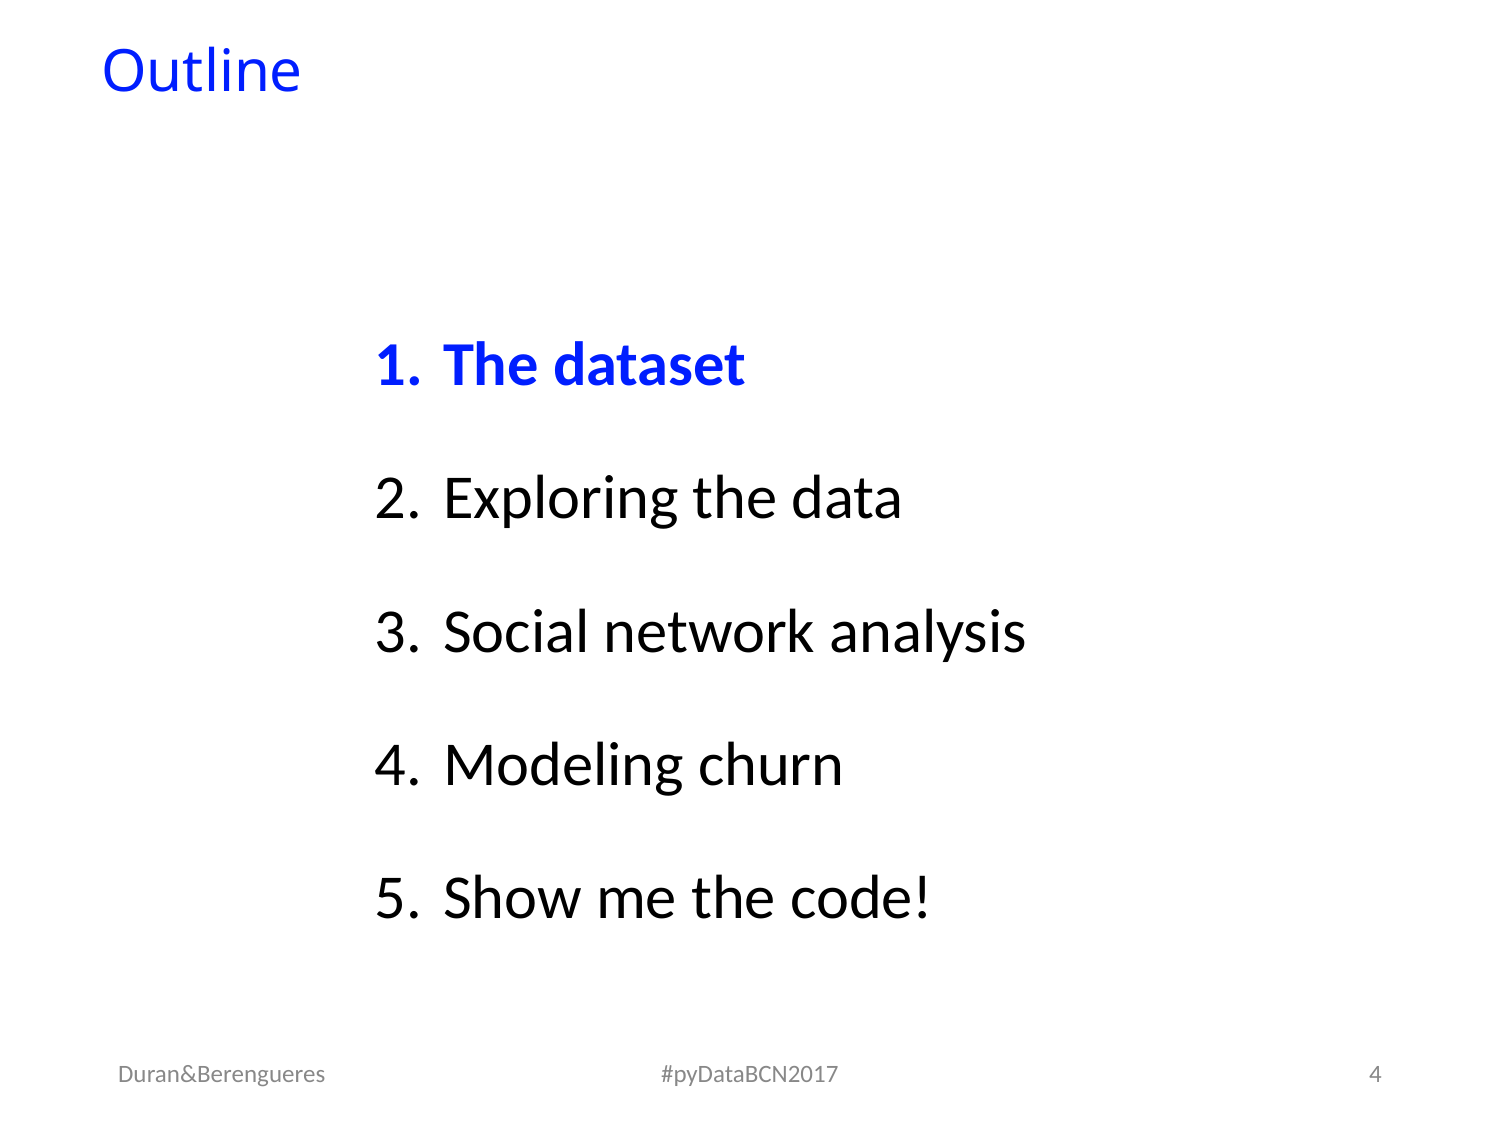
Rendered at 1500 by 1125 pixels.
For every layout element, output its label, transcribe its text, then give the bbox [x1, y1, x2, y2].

list The dataset Exploring the data Social network analysis Modeling churn Show me the code! [353, 278, 1161, 993]
slide_number Duran&Berengueres [103, 1042, 441, 1103]
slide_number <number> [1059, 1042, 1397, 1103]
title Outline [86, 32, 1425, 114]
footer #pyDataBCN2017 [496, 1042, 1004, 1103]
